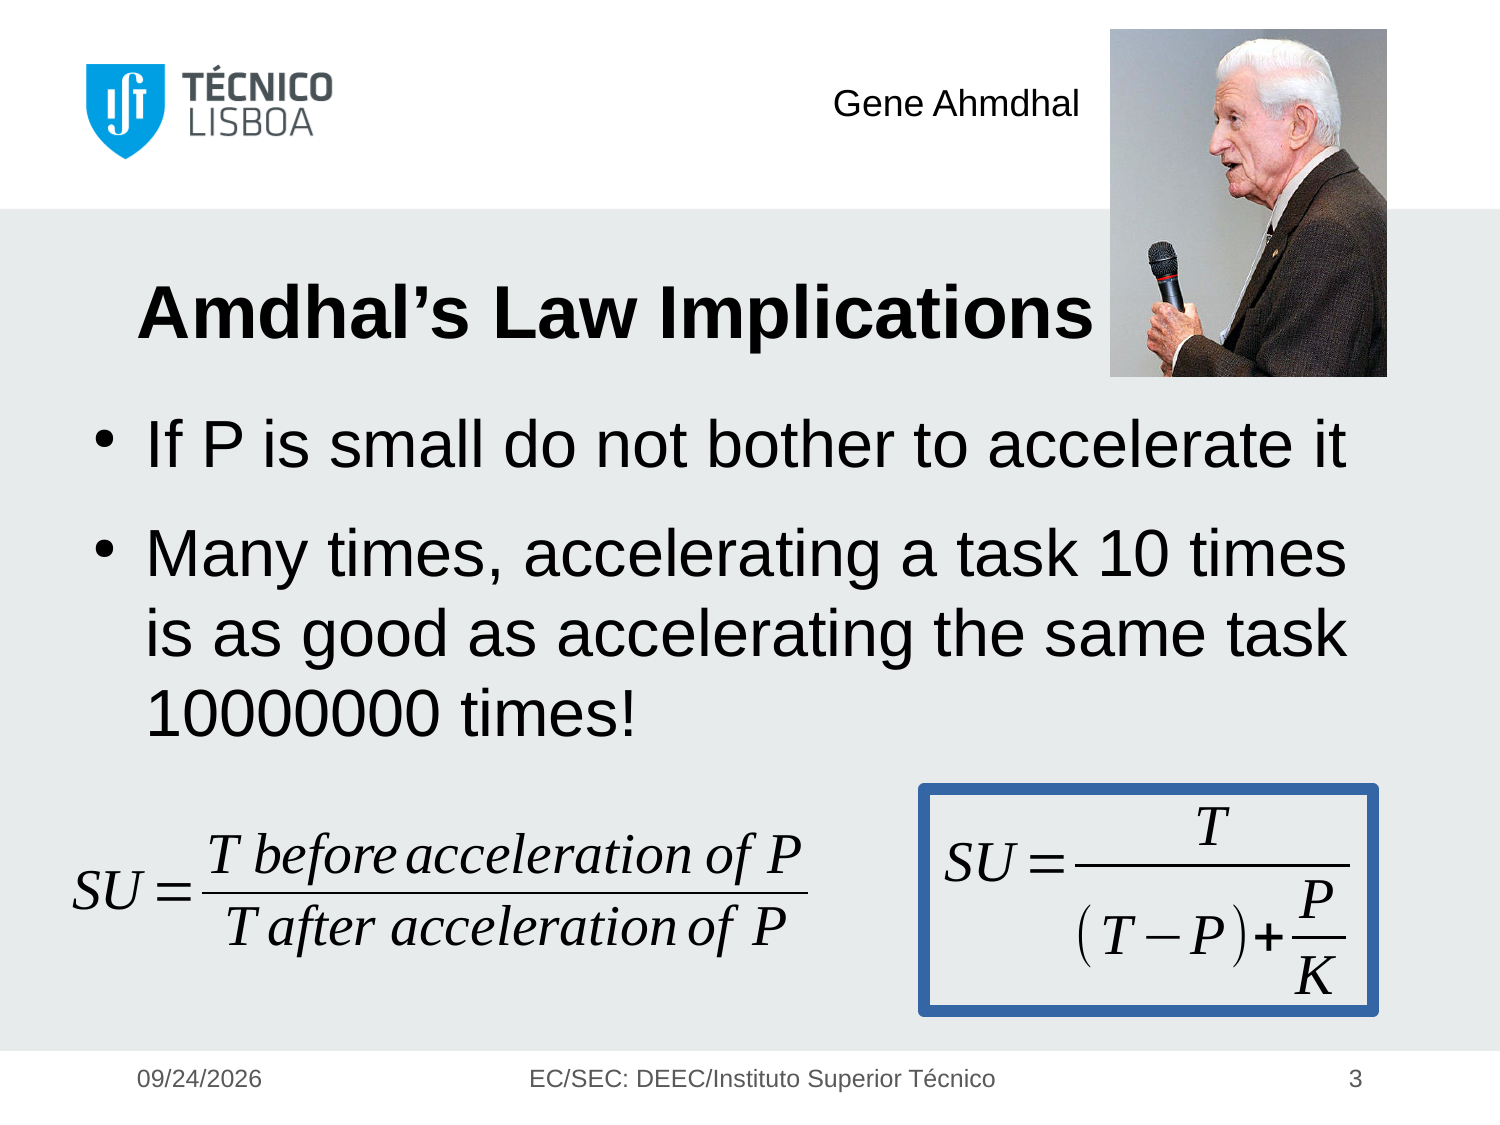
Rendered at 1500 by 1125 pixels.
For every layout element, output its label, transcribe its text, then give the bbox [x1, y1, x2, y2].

text_box Gene Ahmdhal [818, 75, 1096, 132]
list If P is small do not bother to accelerate it Many times, accelerating a task 10 times is as good as accelerating the same task 10000000 times! [75, 400, 1378, 856]
chart [930, 795, 1368, 1006]
title Amdhal’s Law Implications [121, 237, 1378, 381]
picture [0, 0, 1500, 1125]
chart [57, 822, 826, 961]
footer EC/SEC: DEEC/Instituto Superior Técnico [512, 1052, 1021, 1103]
slide_number <number> [1077, 1052, 1378, 1103]
slide_number 11/12/2020 [121, 1052, 425, 1103]
